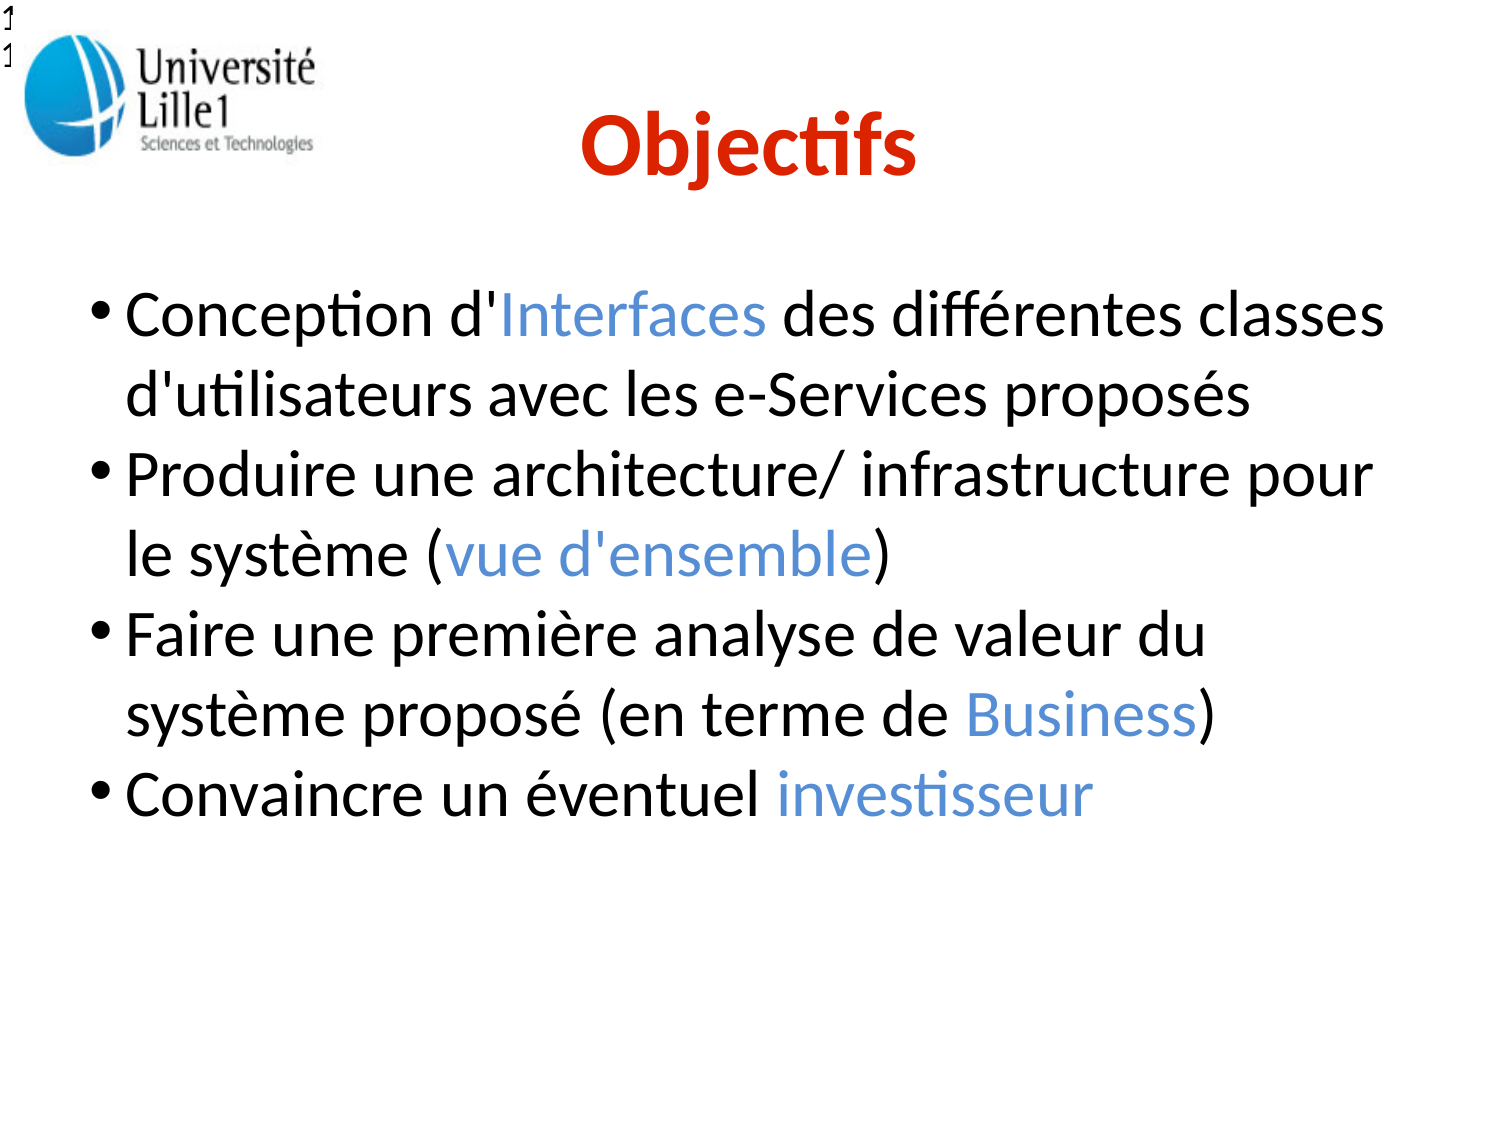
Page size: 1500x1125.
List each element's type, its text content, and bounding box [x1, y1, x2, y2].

text_box Objectifs [74, 45, 1425, 233]
text_box Conception d'Interfaces des différentes classes d'utilisateurs avec les e-Services proposés Produire une architecture/ infrastructure pour le système (vue d'ensemble) Faire une première analyse de valeur du système proposé (en terme de Business) Convaincre un éventuel investisseur [74, 262, 1425, 1005]
picture [11, 15, 346, 166]
